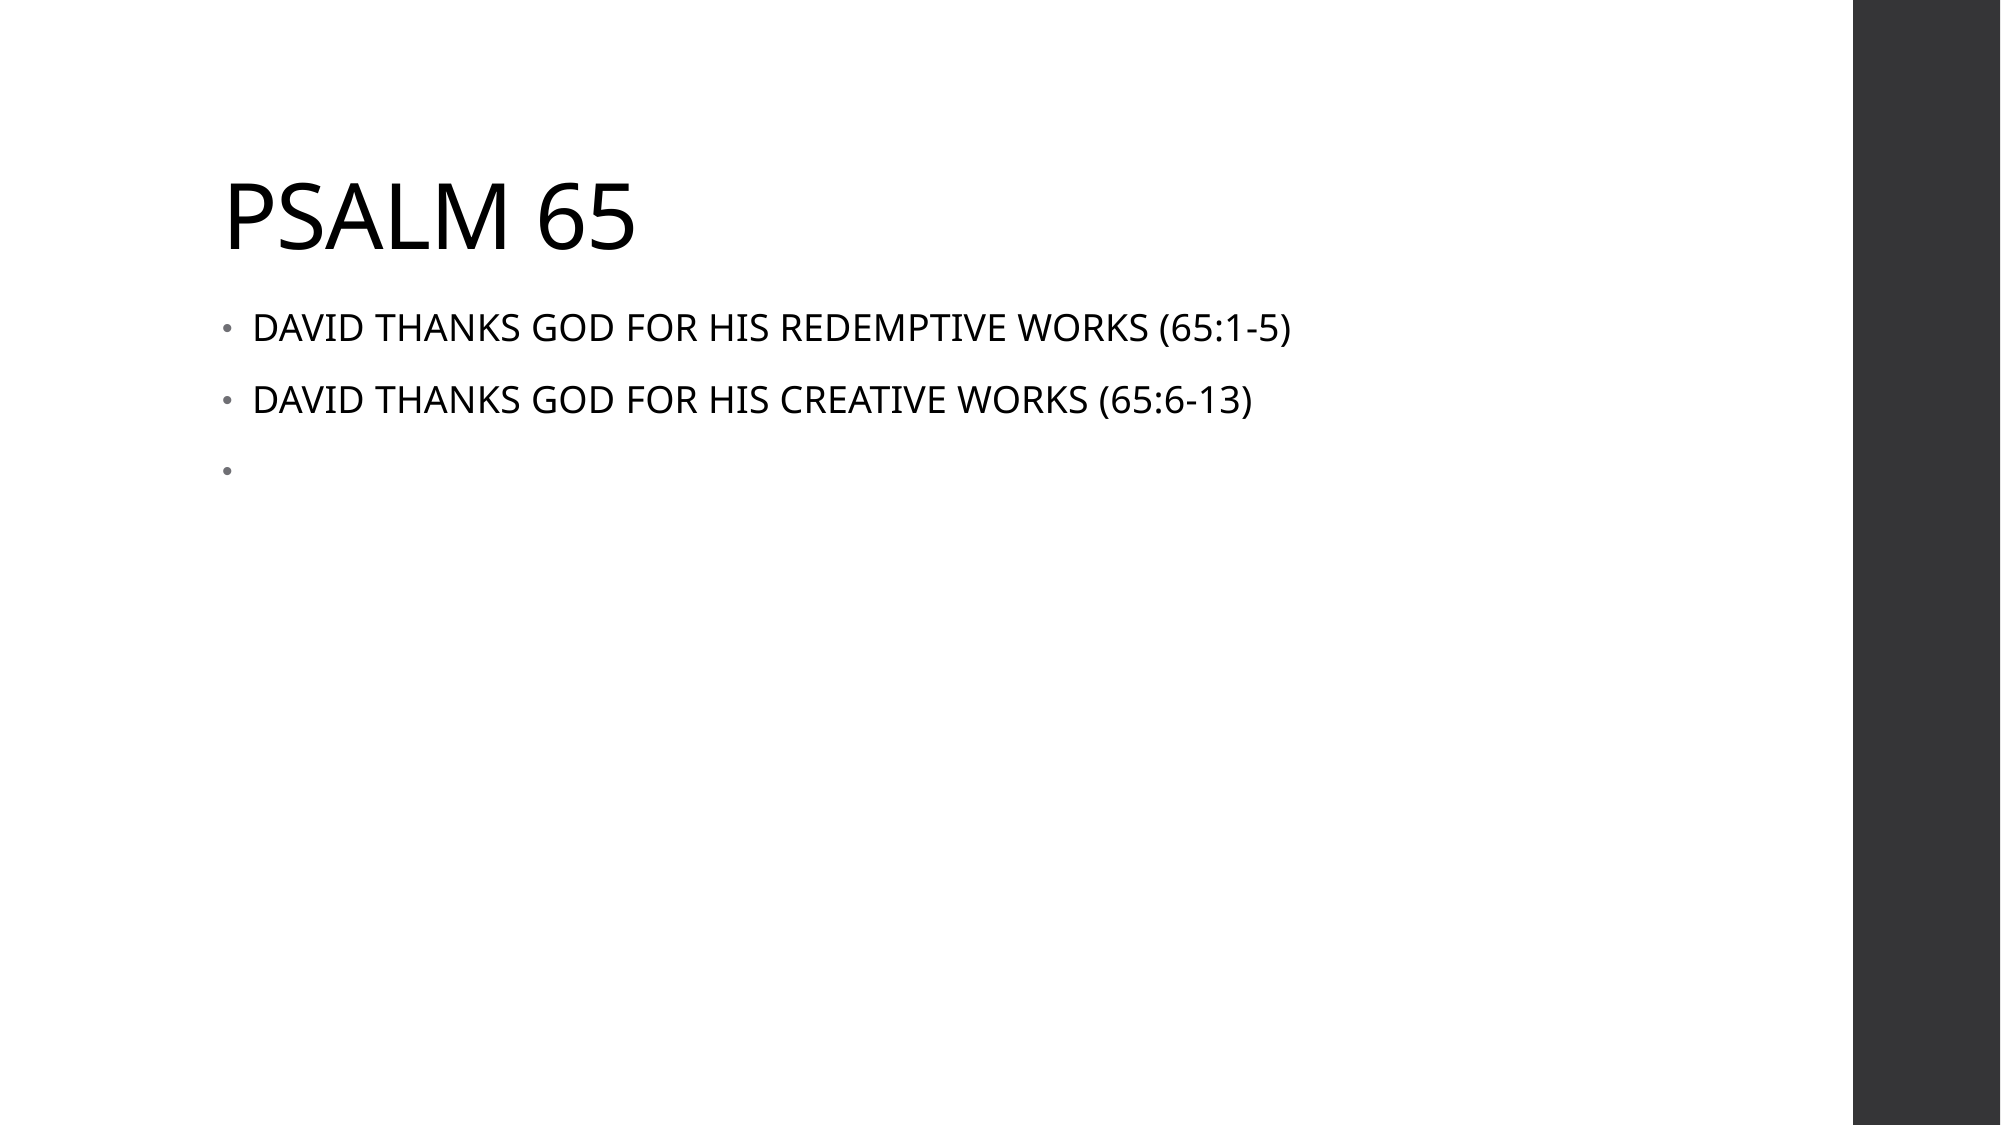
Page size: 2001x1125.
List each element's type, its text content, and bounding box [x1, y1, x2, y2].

list DAVID THANKS GOD FOR HIS REDEMPTIVE WORKS (65:1-5) DAVID THANKS GOD FOR HIS CREATIVE WORKS (65:6-13) [206, 299, 1617, 1014]
title PSALM 65 [206, 60, 1797, 278]
